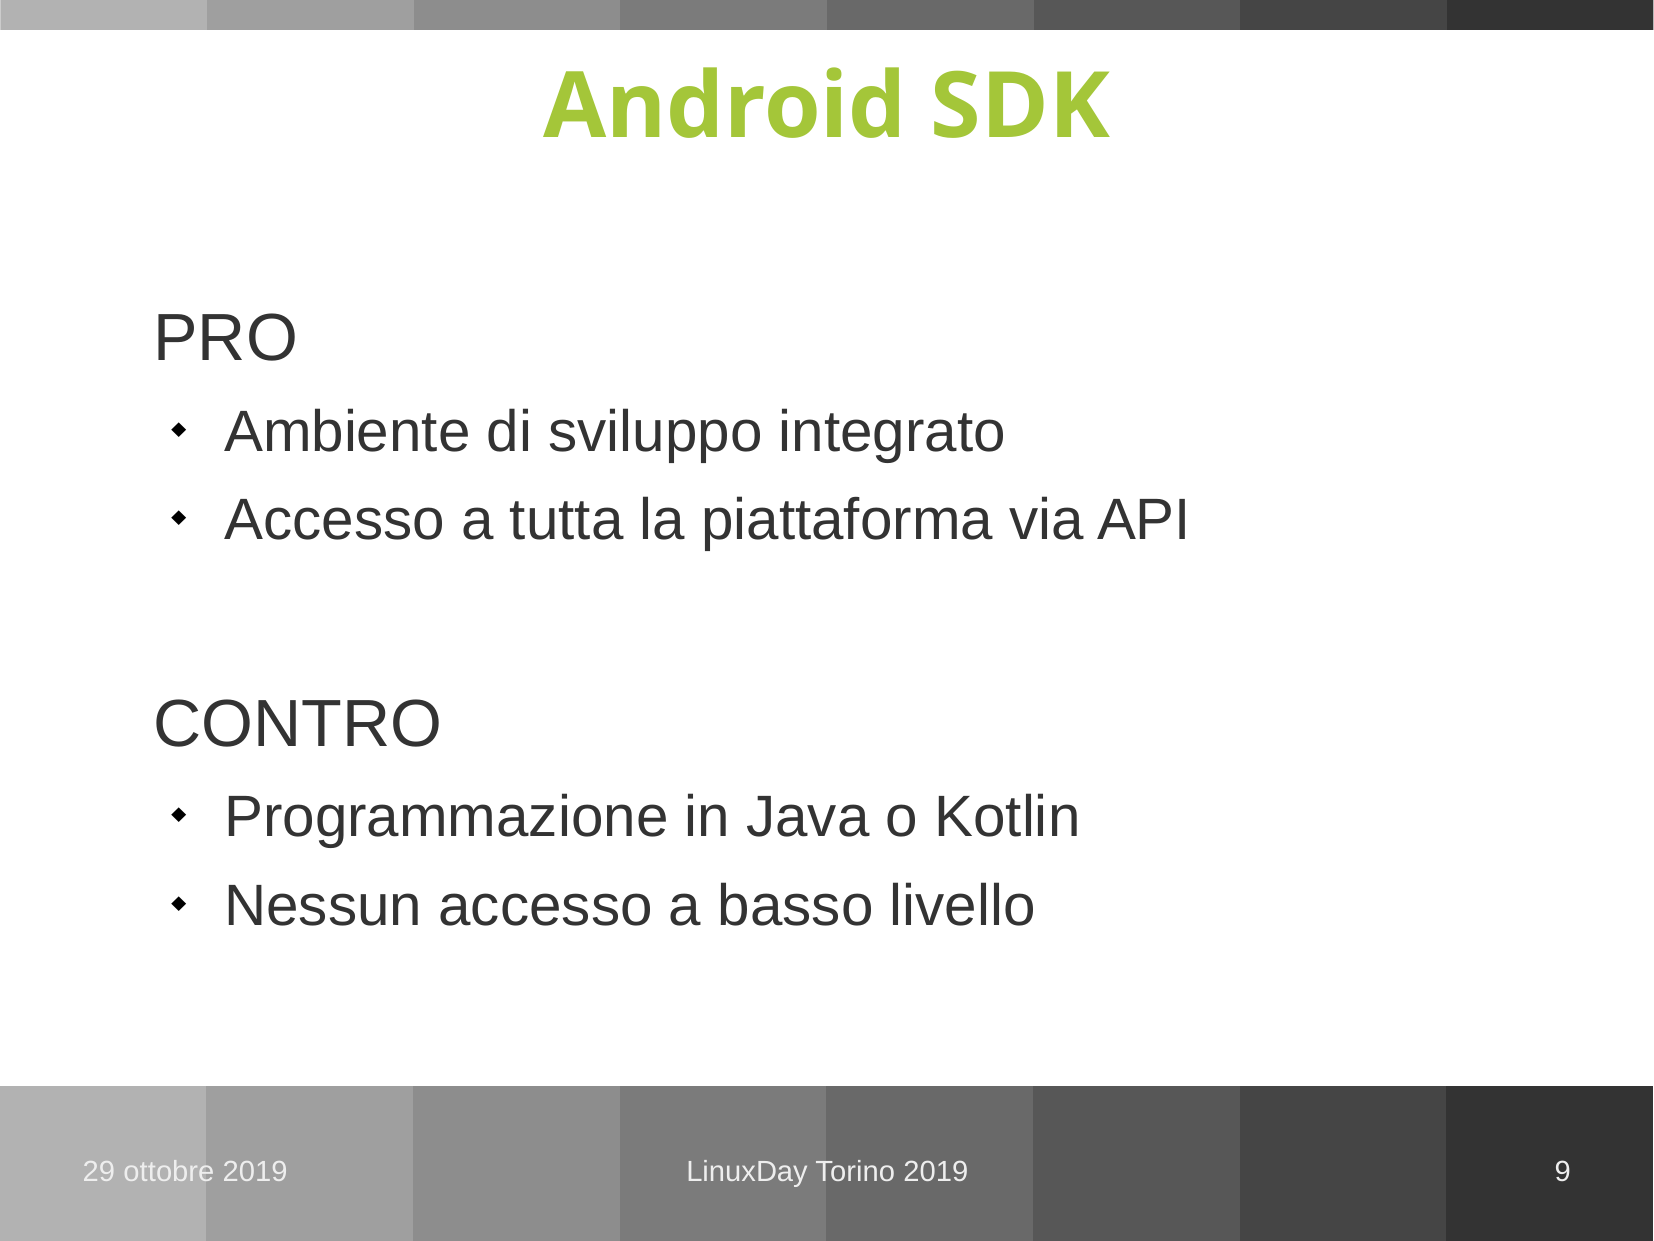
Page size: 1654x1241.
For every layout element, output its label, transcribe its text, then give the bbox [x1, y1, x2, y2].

title Android SDK [82, 49, 1571, 155]
list PRO Ambiente di sviluppo integrato Accesso a tutta la piattaforma via API CONTRO Programmazione in Java o Kotlin Nessun accesso a basso livello [82, 300, 1571, 1010]
